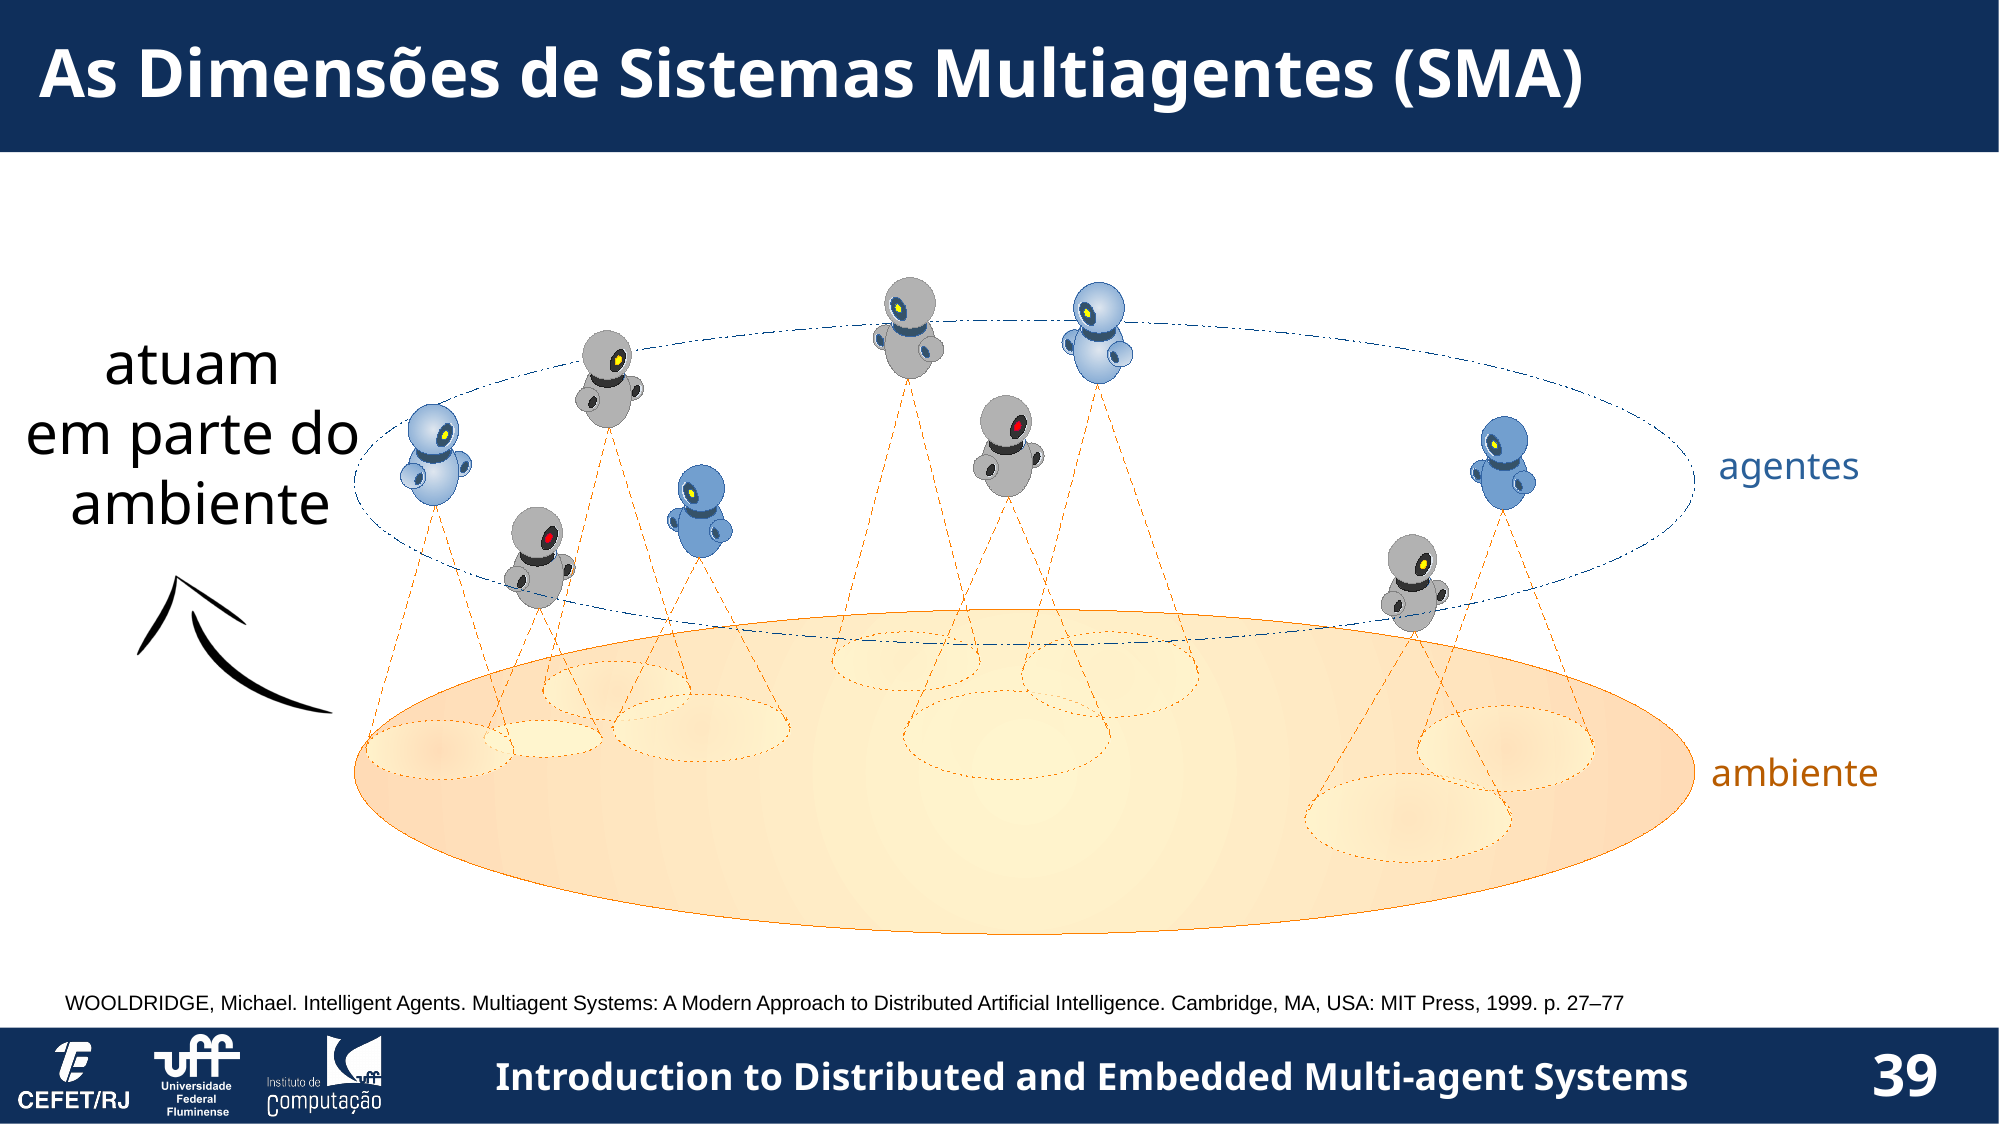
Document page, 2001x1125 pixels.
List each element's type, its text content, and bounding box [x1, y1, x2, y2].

text_box [873, 277, 944, 379]
text_box [408, 404, 472, 506]
text_box [504, 507, 576, 609]
text_box [1061, 282, 1133, 384]
text_box agentes [1612, 434, 1967, 495]
text_box WOOLDRIDGE, Michael. Intelligent Agents. Multiagent Systems: A Modern Approach to Distributed Artificial Intelligence. Cambridge, MA, USA: MIT Press, 1999. p. 27–77 [50, 982, 1969, 1023]
picture [18, 1021, 129, 1125]
text_box [667, 464, 733, 558]
text_box ambiente [1618, 741, 1973, 802]
text_box [354, 609, 1684, 935]
text_box As Dimensões de Sistemas Multiagentes (SMA) [25, 23, 1999, 119]
picture [153, 1033, 241, 1121]
text_box [1470, 416, 1536, 510]
picture [265, 1033, 383, 1117]
text_box [575, 330, 644, 428]
text_box [1381, 534, 1449, 632]
text_box [973, 395, 1045, 497]
text_box atuam em parte do ambiente [0, 318, 408, 544]
picture [116, 564, 334, 782]
